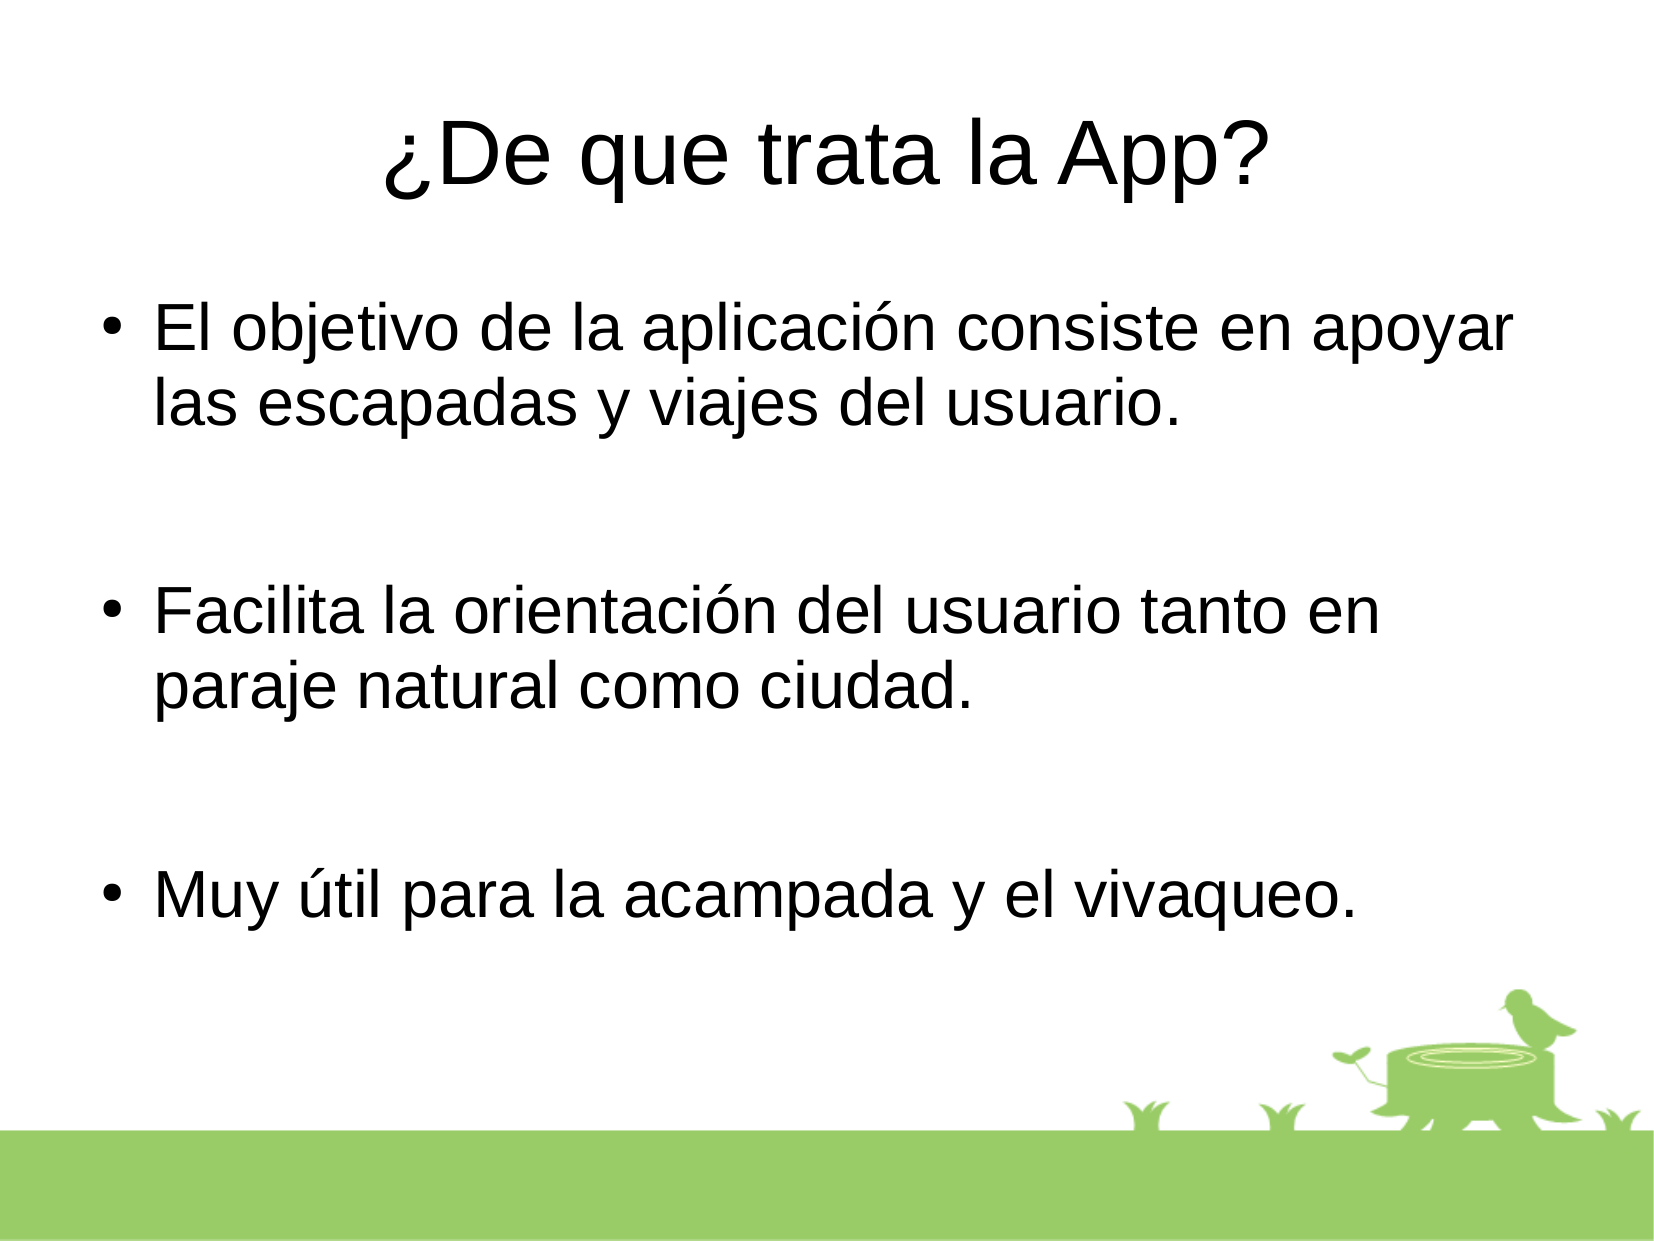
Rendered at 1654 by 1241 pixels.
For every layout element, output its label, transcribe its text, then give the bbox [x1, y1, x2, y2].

title ¿De que trata la App? [82, 49, 1571, 257]
list El objetivo de la aplicación consiste en apoyar las escapadas y viajes del usuario. Facilita la orientación del usuario tanto en paraje natural como ciudad. Muy útil para la acampada y el vivaqueo. [82, 290, 1571, 1010]
picture [0, 0, 1654, 1241]
